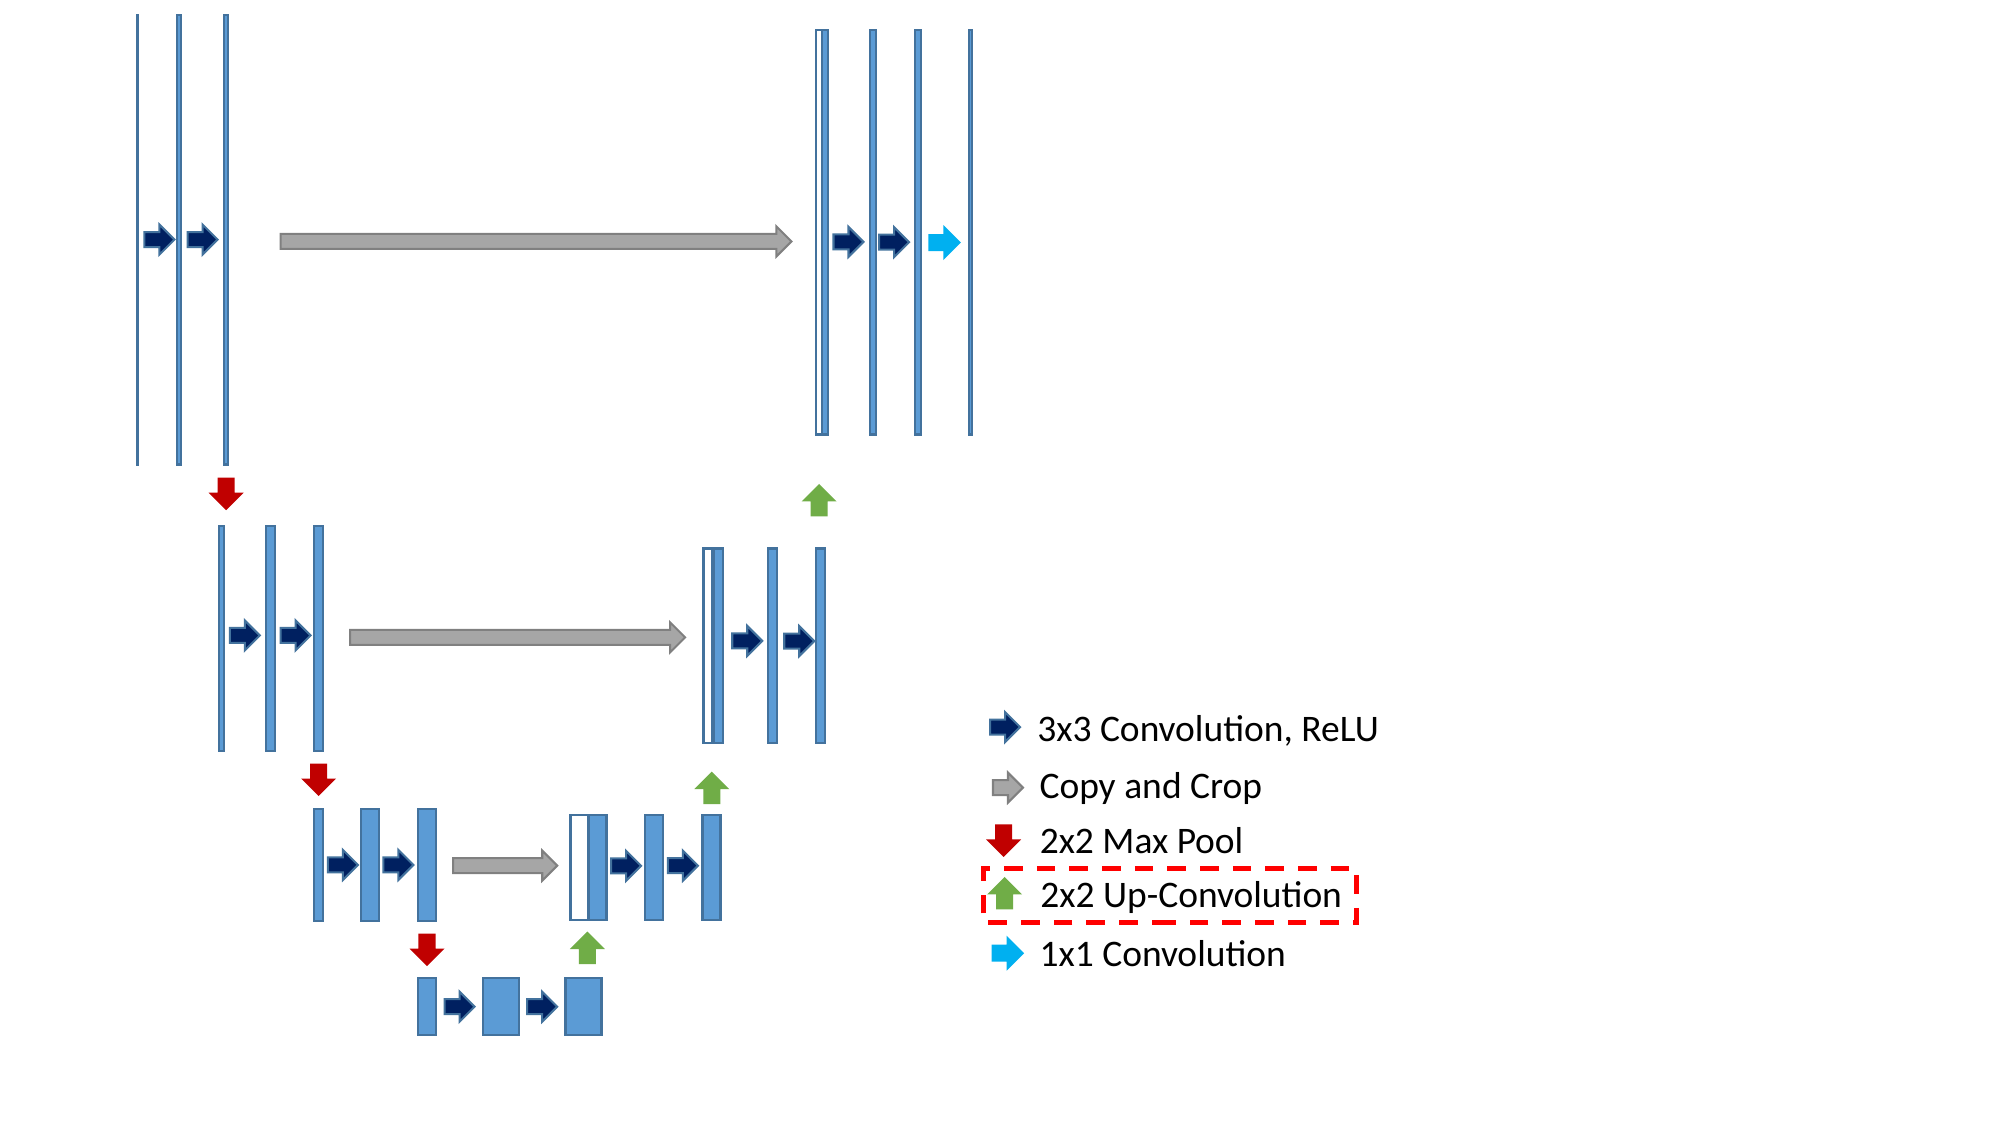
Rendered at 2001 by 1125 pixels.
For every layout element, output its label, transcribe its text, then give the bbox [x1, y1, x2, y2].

text_box [360, 808, 379, 922]
text_box [280, 226, 792, 257]
text_box [645, 815, 664, 921]
text_box 2x2 Up-Convolution [1025, 862, 1357, 923]
text_box [265, 526, 275, 752]
text_box 3x3 Convolution, ReLU [1022, 696, 1394, 757]
text_box [314, 526, 324, 752]
text_box [565, 978, 602, 1036]
text_box [914, 29, 921, 435]
text_box [482, 978, 519, 1036]
text_box [879, 227, 910, 258]
text_box [992, 938, 1023, 969]
text_box [784, 626, 815, 657]
text_box [229, 620, 260, 651]
text_box [988, 825, 1019, 856]
text_box [211, 478, 242, 509]
text_box Copy and Crop [1024, 753, 1277, 814]
text_box [453, 850, 558, 881]
text_box [732, 625, 763, 656]
text_box [280, 620, 311, 651]
text_box [176, 14, 182, 465]
text_box [527, 991, 558, 1022]
text_box [314, 808, 324, 922]
text_box [815, 29, 828, 435]
text_box [869, 29, 876, 435]
text_box [696, 773, 727, 804]
text_box [219, 526, 224, 752]
text_box [833, 226, 864, 257]
text_box [144, 224, 175, 255]
text_box [990, 712, 1021, 743]
text_box [412, 934, 443, 965]
text_box [816, 548, 826, 744]
text_box [350, 622, 686, 653]
text_box [993, 772, 1024, 803]
text_box [804, 485, 835, 516]
text_box [418, 978, 437, 1036]
text_box [611, 850, 642, 881]
text_box [570, 814, 607, 921]
text_box [702, 815, 721, 921]
text_box [444, 991, 475, 1022]
text_box 2x2 Max Pool [1025, 808, 1259, 862]
text_box [767, 548, 777, 744]
text_box [667, 850, 698, 881]
text_box [303, 764, 334, 795]
text_box [714, 548, 724, 744]
text_box [989, 878, 1020, 909]
text_box [187, 224, 218, 255]
text_box [929, 227, 960, 258]
text_box [327, 849, 358, 880]
text_box [572, 933, 603, 964]
text_box [703, 548, 713, 744]
text_box [418, 808, 437, 922]
text_box [968, 29, 972, 435]
text_box [223, 14, 229, 465]
text_box 1x1 Convolution [1024, 921, 1302, 982]
text_box [383, 849, 414, 880]
